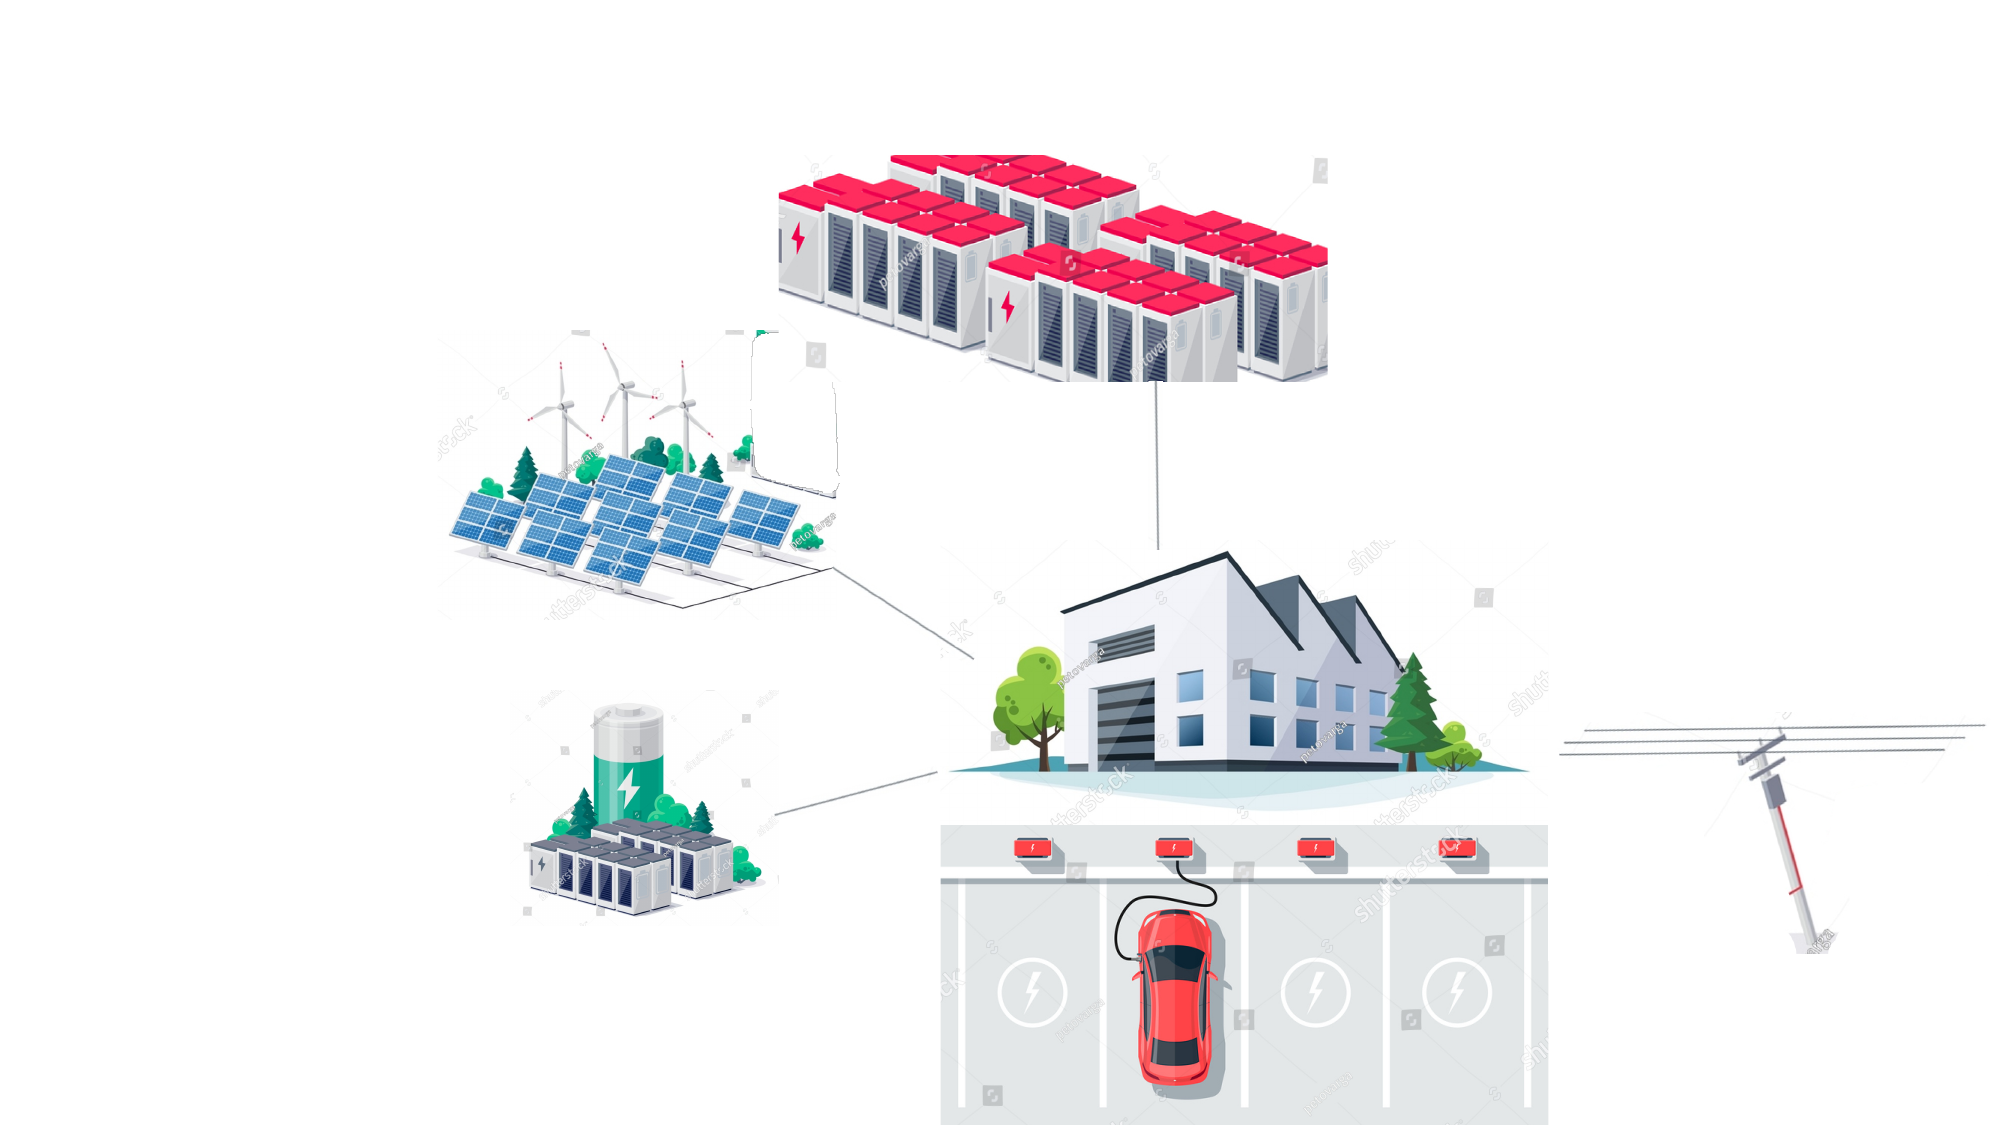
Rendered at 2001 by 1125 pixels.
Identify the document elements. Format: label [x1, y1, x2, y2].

picture [437, 155, 2000, 1125]
